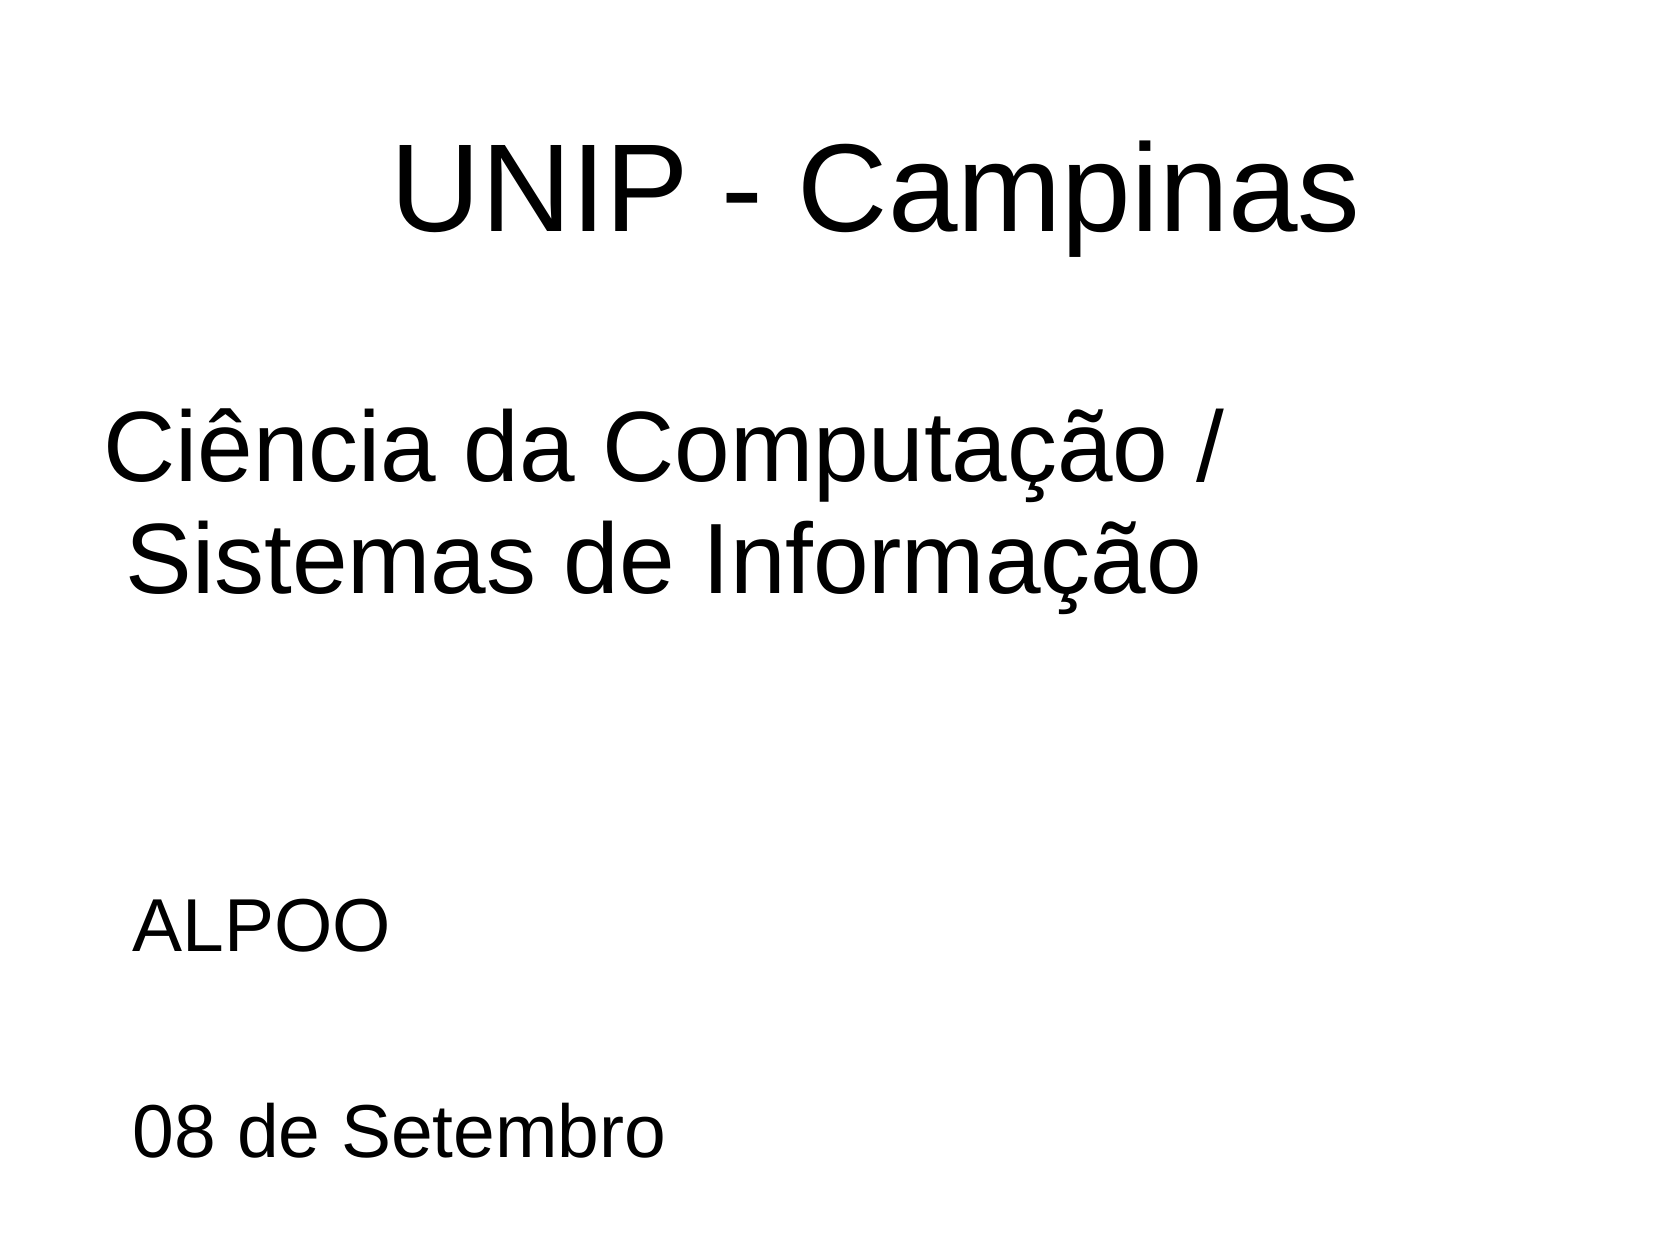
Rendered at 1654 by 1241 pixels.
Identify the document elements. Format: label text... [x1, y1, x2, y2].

text_box Ciência da Computação / Sistemas de Informação [88, 383, 1565, 734]
text_box ALPOO [118, 875, 953, 975]
text_box UNIP - Campinas [376, 111, 1418, 266]
text_box 08 de Setembro [118, 1082, 709, 1211]
